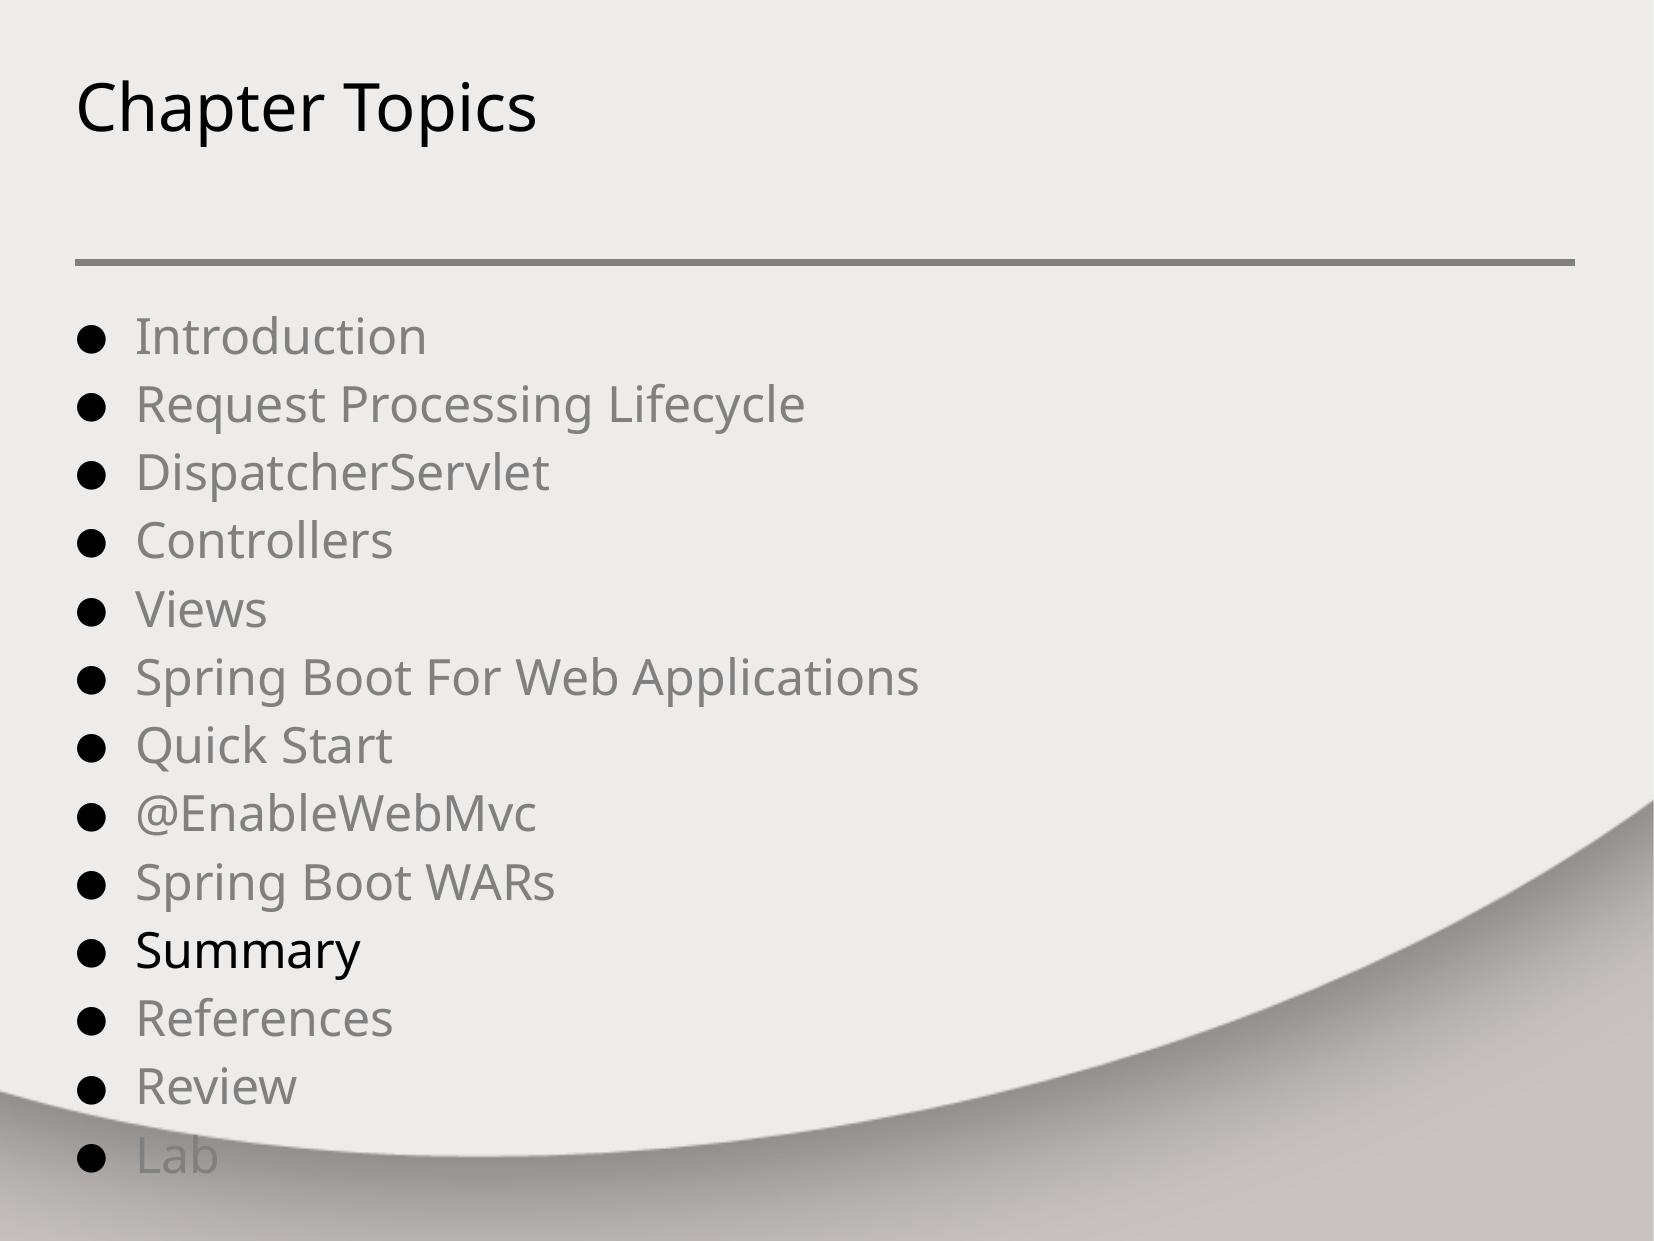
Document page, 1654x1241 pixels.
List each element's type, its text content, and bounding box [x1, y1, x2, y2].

list Introduction Request Processing Lifecycle DispatcherServlet Controllers Views Spring Boot For Web Applications Quick Start @EnableWebMvc Spring Boot WARs Summary References Review Lab [75, 300, 1576, 1164]
picture [0, 0, 1654, 1241]
title Chapter Topics [75, 75, 1576, 226]
